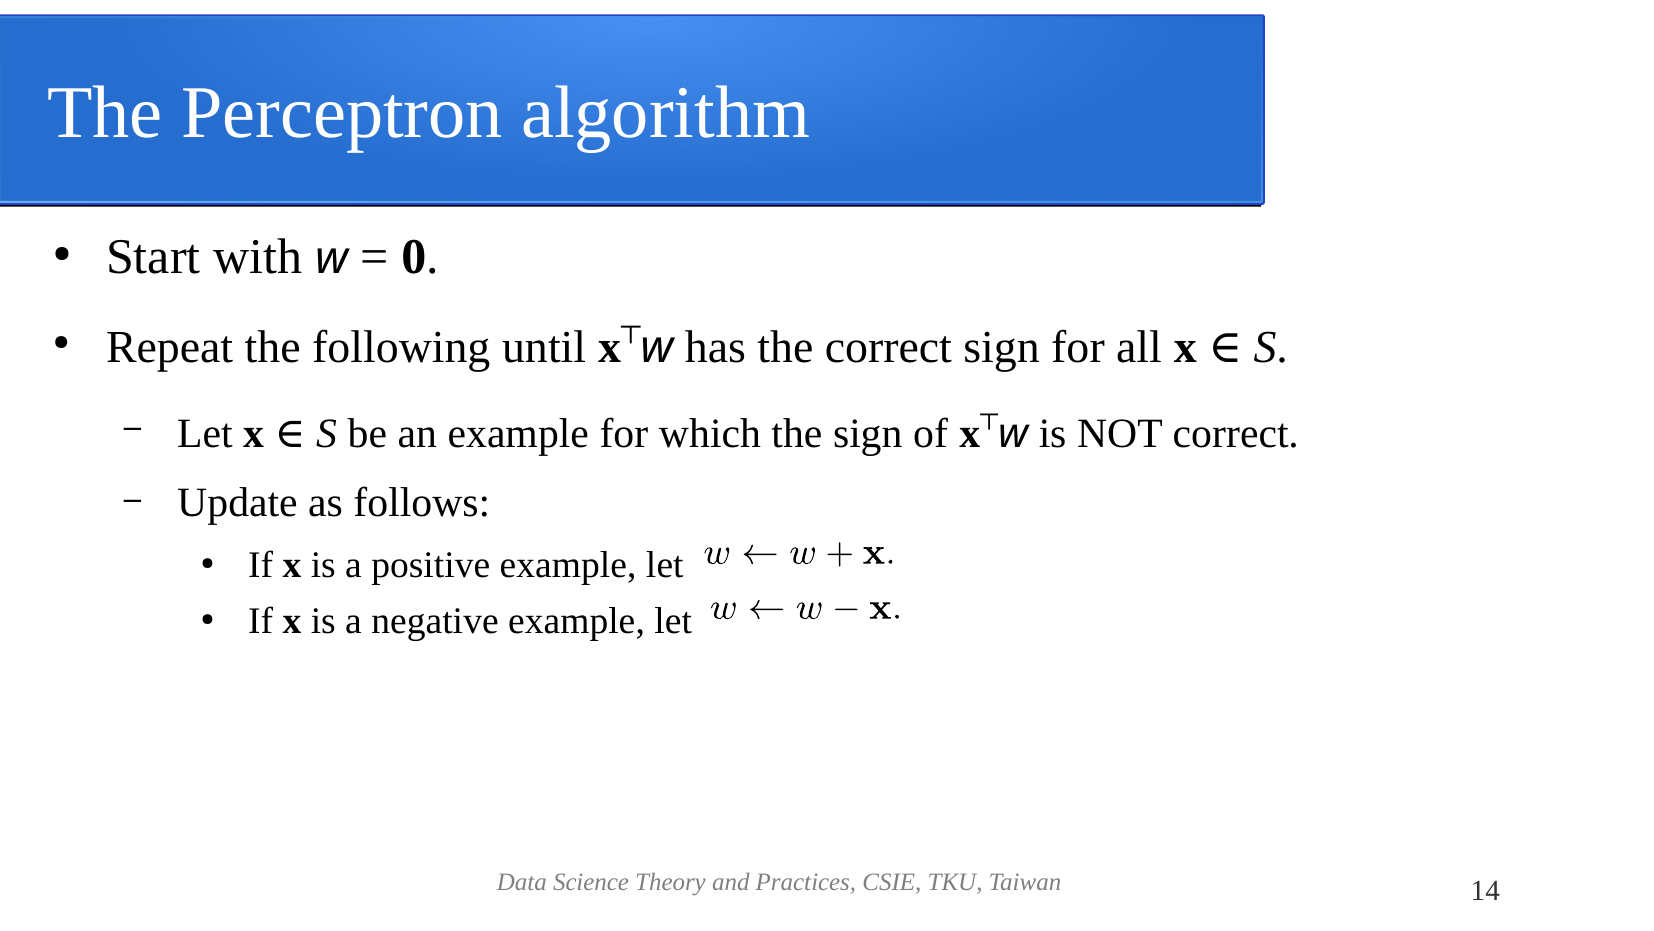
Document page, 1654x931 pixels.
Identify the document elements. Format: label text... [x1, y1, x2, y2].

picture [703, 542, 893, 567]
list Start with w = 0. Repeat the following until x┬w has the correct sign for all x ∈ S. Let x ∈ S be an example for which the sign of x┬w is NOT correct. Update as follows: If x is a positive example, let If x is a negative example, let [35, 224, 1524, 764]
picture [709, 599, 899, 620]
title The Perceptron algorithm [47, 35, 1199, 189]
